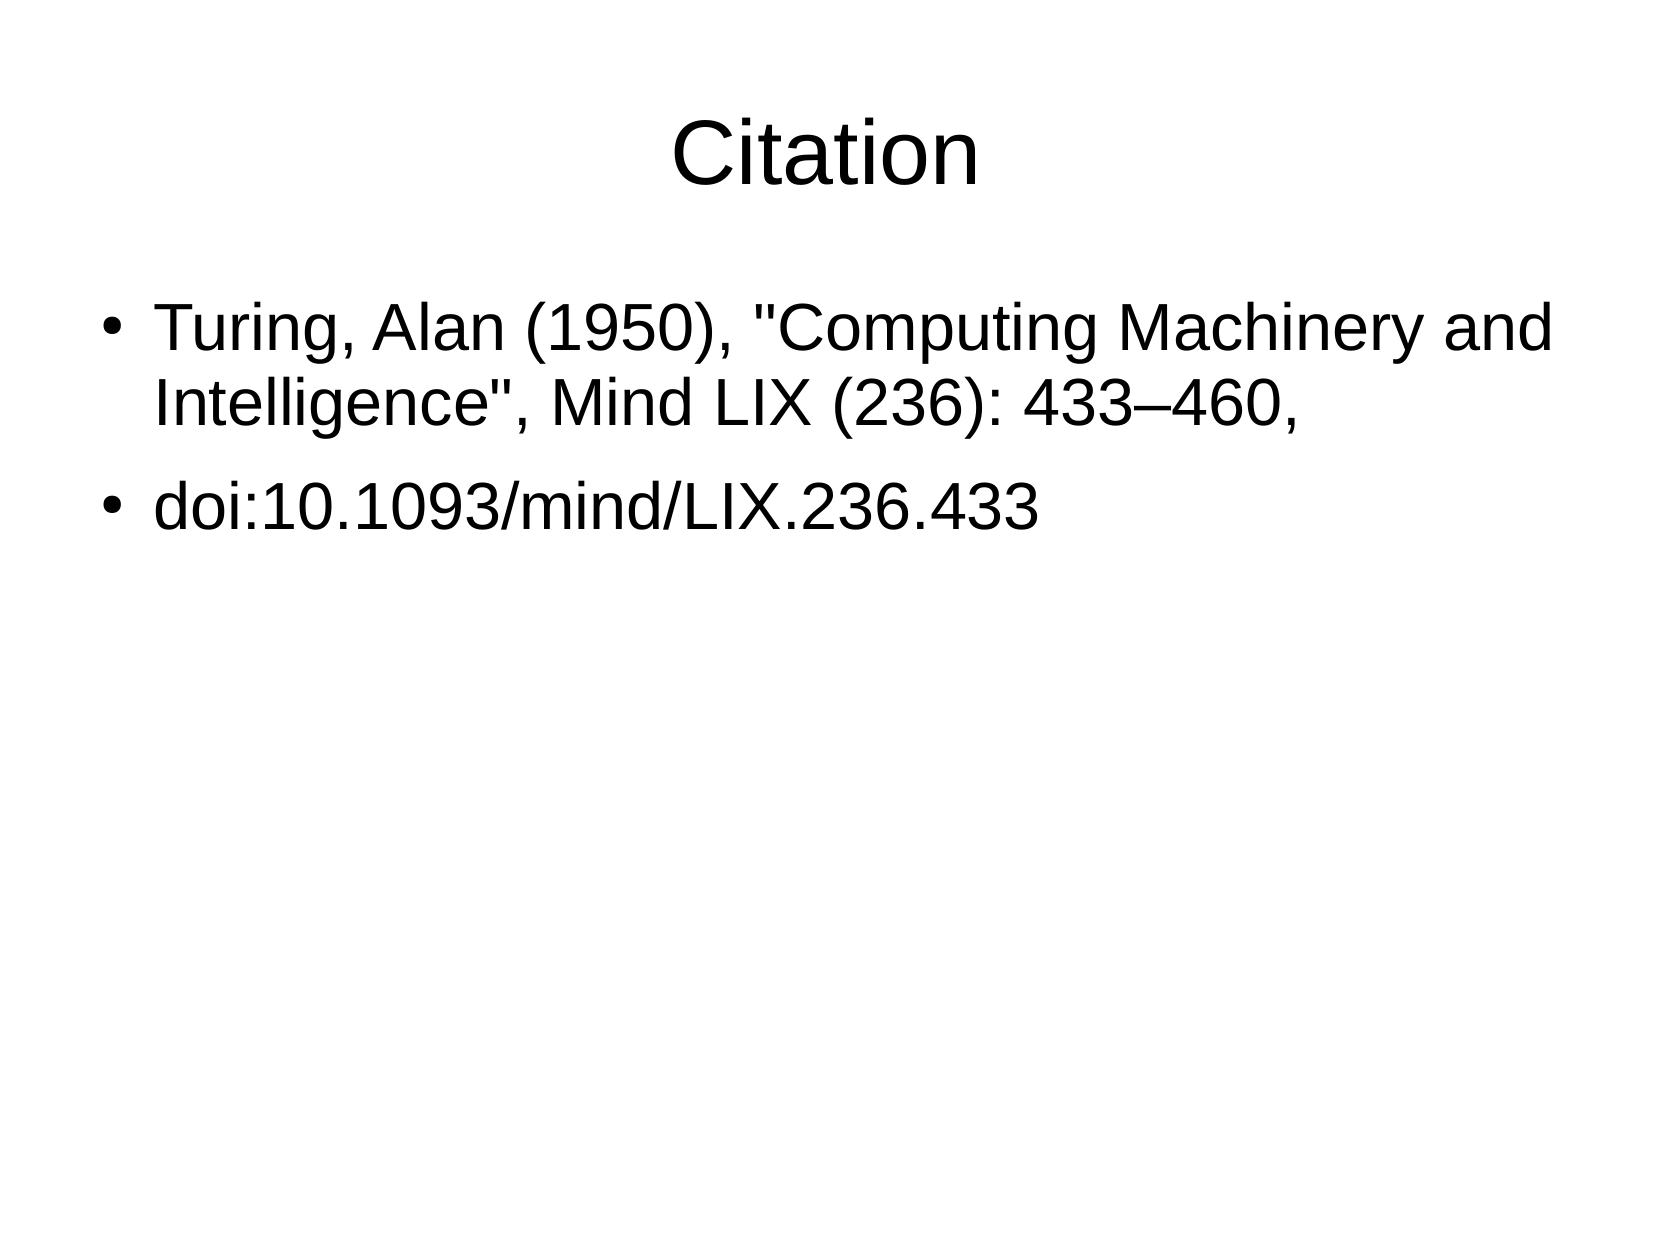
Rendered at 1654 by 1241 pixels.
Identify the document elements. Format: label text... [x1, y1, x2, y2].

list Turing, Alan (1950), "Computing Machinery and Intelligence", Mind LIX (236): 433–460, doi:10.1093/mind/LIX.236.433 [82, 290, 1571, 1010]
title Citation [82, 49, 1571, 257]
